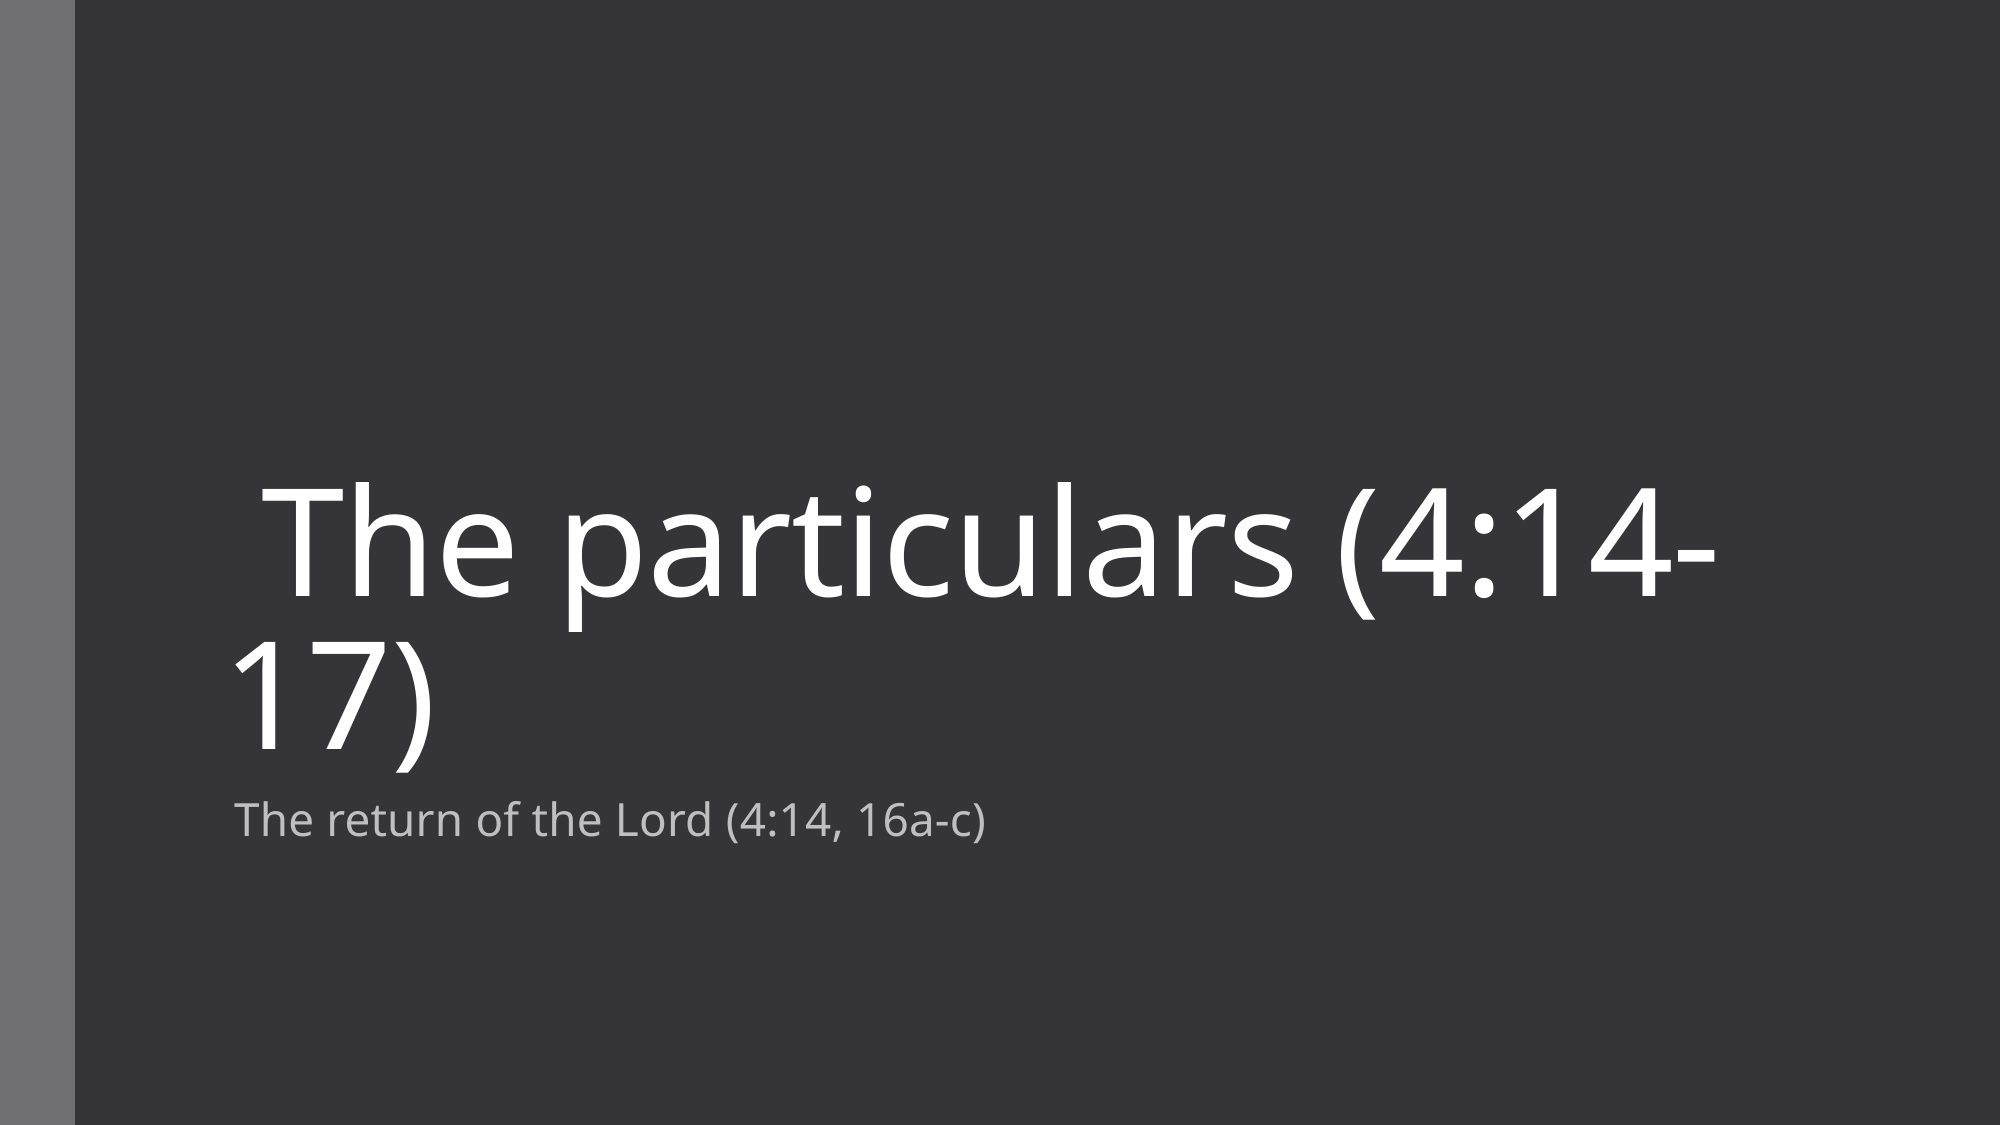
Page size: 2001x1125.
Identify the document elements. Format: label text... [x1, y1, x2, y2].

title The particulars (4:14-17) [206, 124, 1752, 787]
subtitle The return of the Lord (4:14, 16a-c) [206, 787, 1752, 1066]
